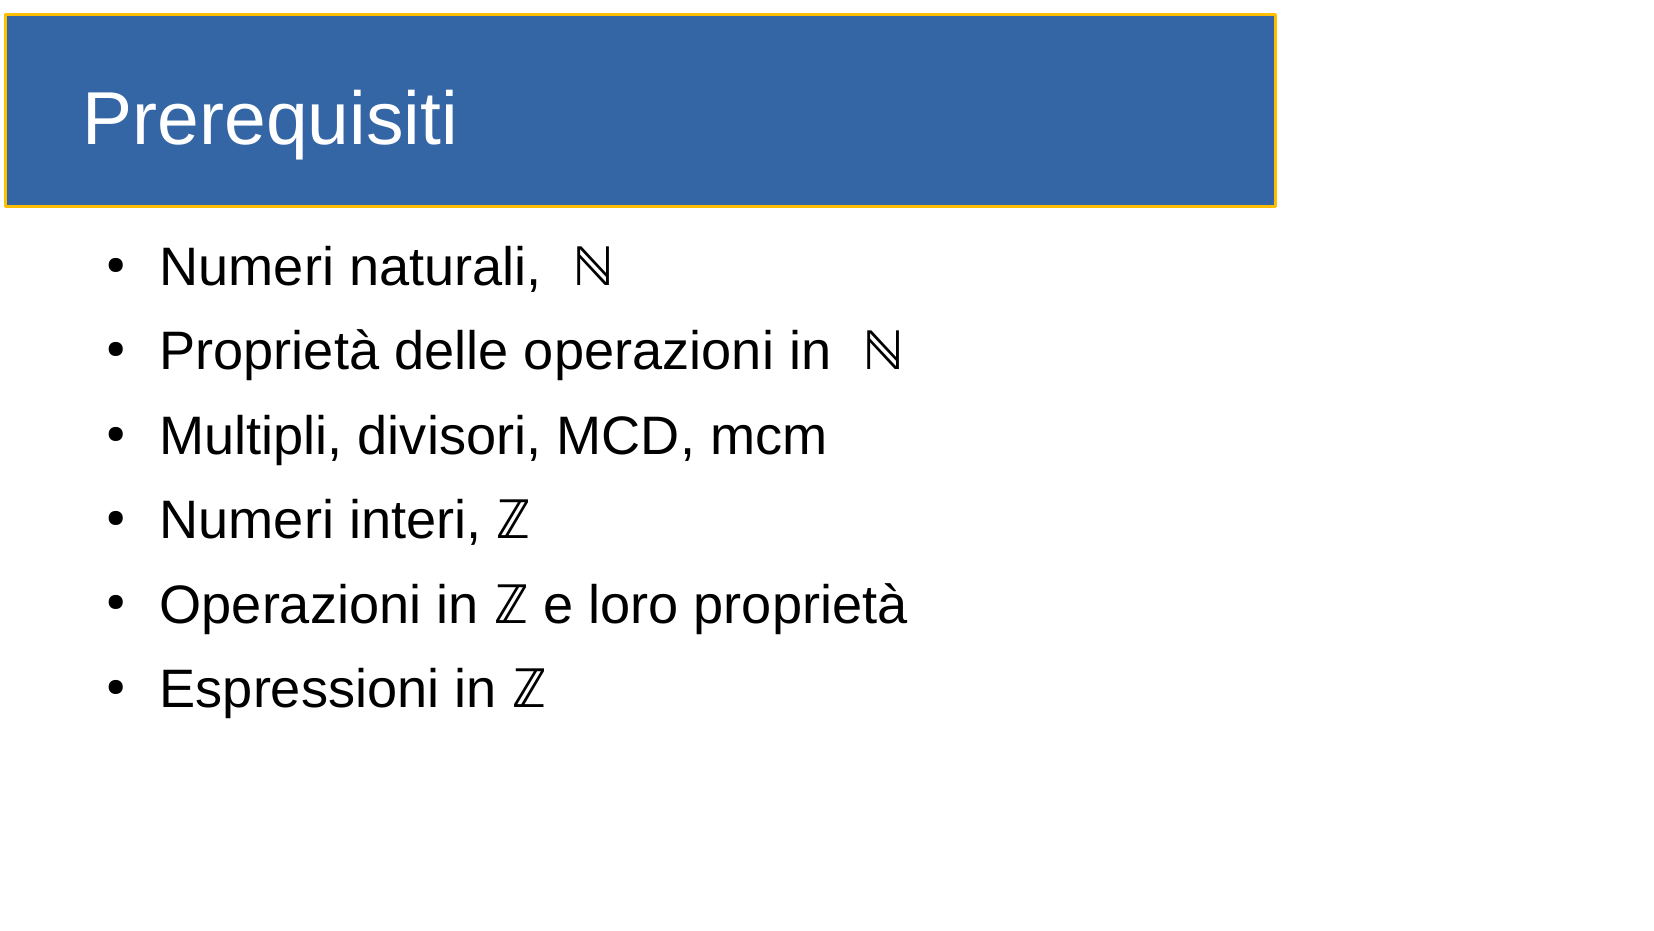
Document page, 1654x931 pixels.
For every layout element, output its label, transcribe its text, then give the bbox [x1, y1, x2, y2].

list Numeri naturali, ℕ Proprietà delle operazioni in ℕ Multipli, divisori, MCD, mcm Numeri interi, ℤ Operazioni in ℤ e loro proprietà Espressioni in ℤ [88, 236, 1565, 798]
title Prerequisiti [82, 44, 1235, 192]
